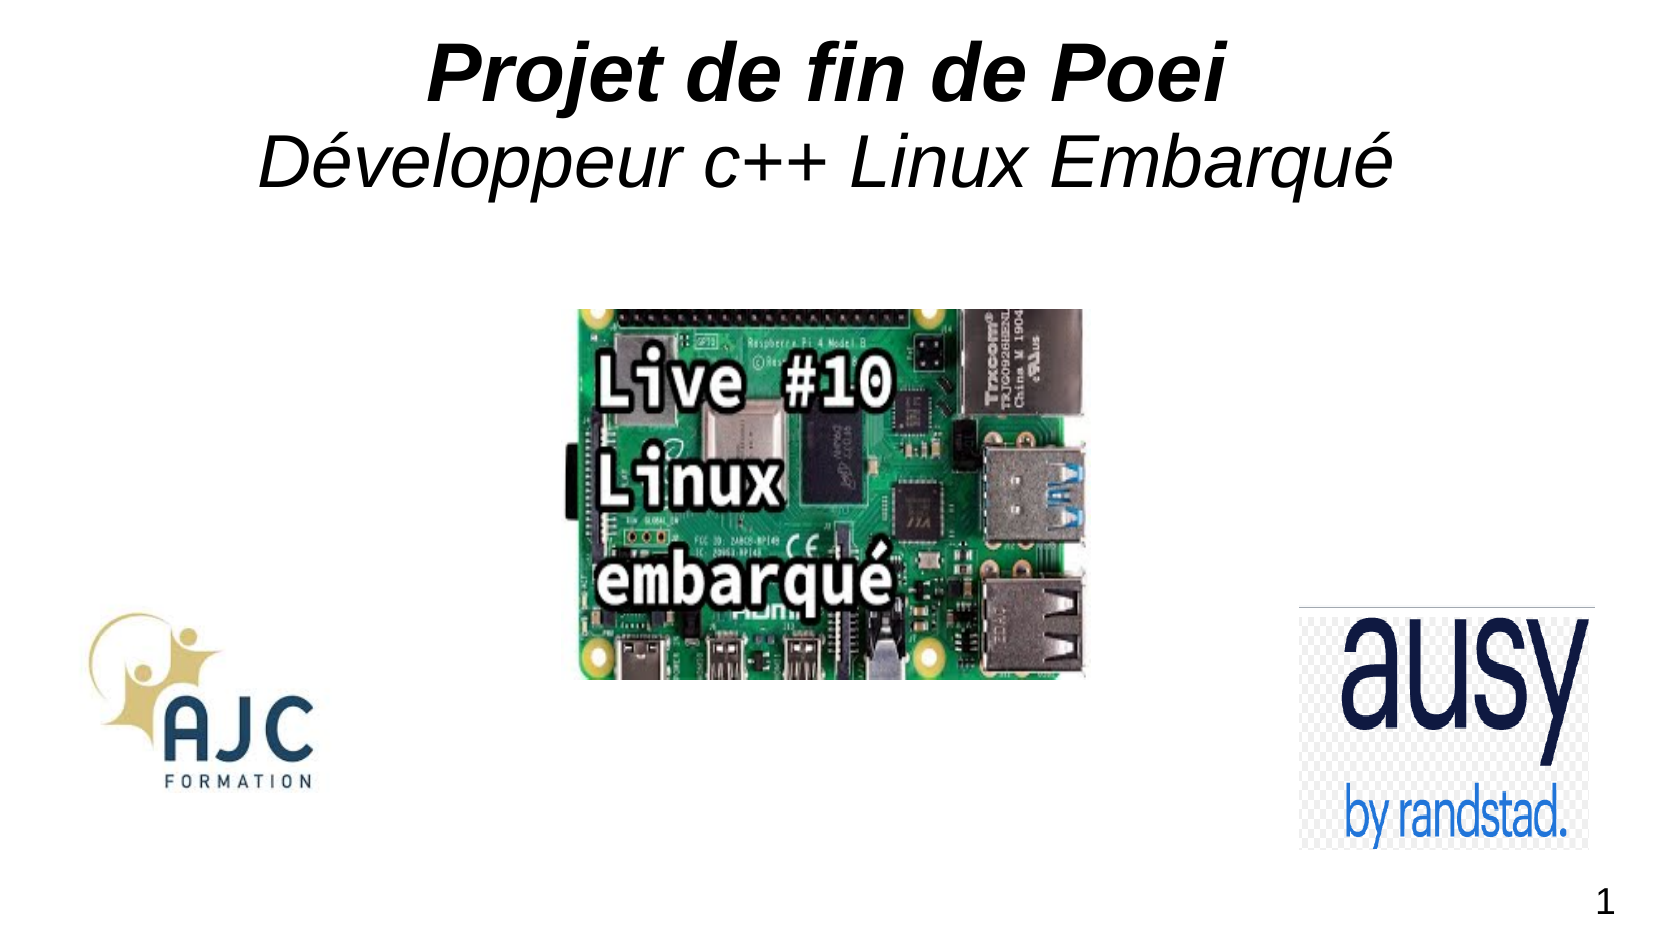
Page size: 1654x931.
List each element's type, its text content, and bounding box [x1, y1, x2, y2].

title Projet de fin de Poei Développeur c++ Linux Embarqué [82, 26, 1571, 204]
text_box <numéro> [1580, 872, 1654, 931]
picture [59, 563, 352, 857]
picture [1299, 605, 1595, 857]
picture [561, 309, 1091, 680]
